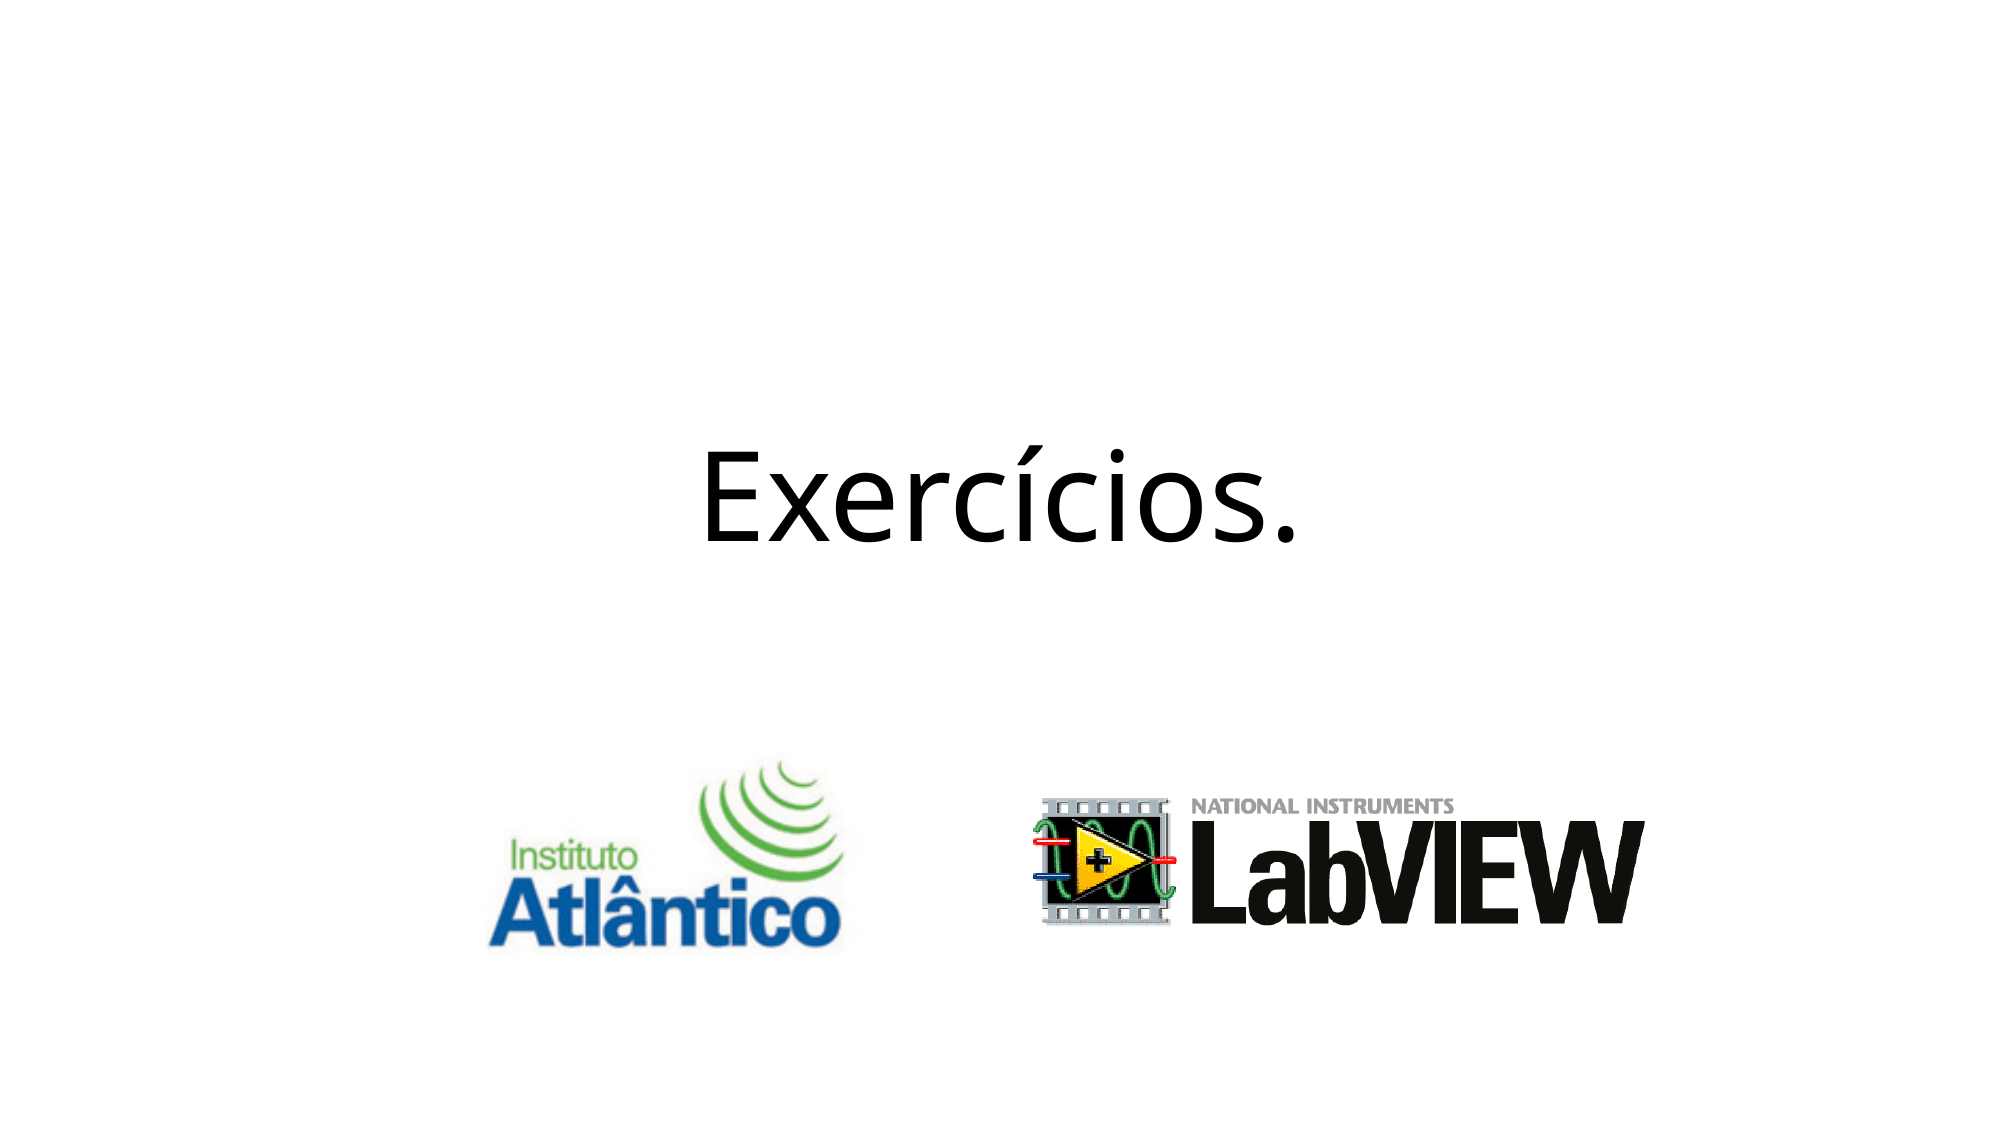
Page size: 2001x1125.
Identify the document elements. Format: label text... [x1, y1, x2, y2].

picture [401, 685, 933, 1040]
picture [1028, 784, 1655, 941]
title Exercícios. [249, 184, 1750, 576]
